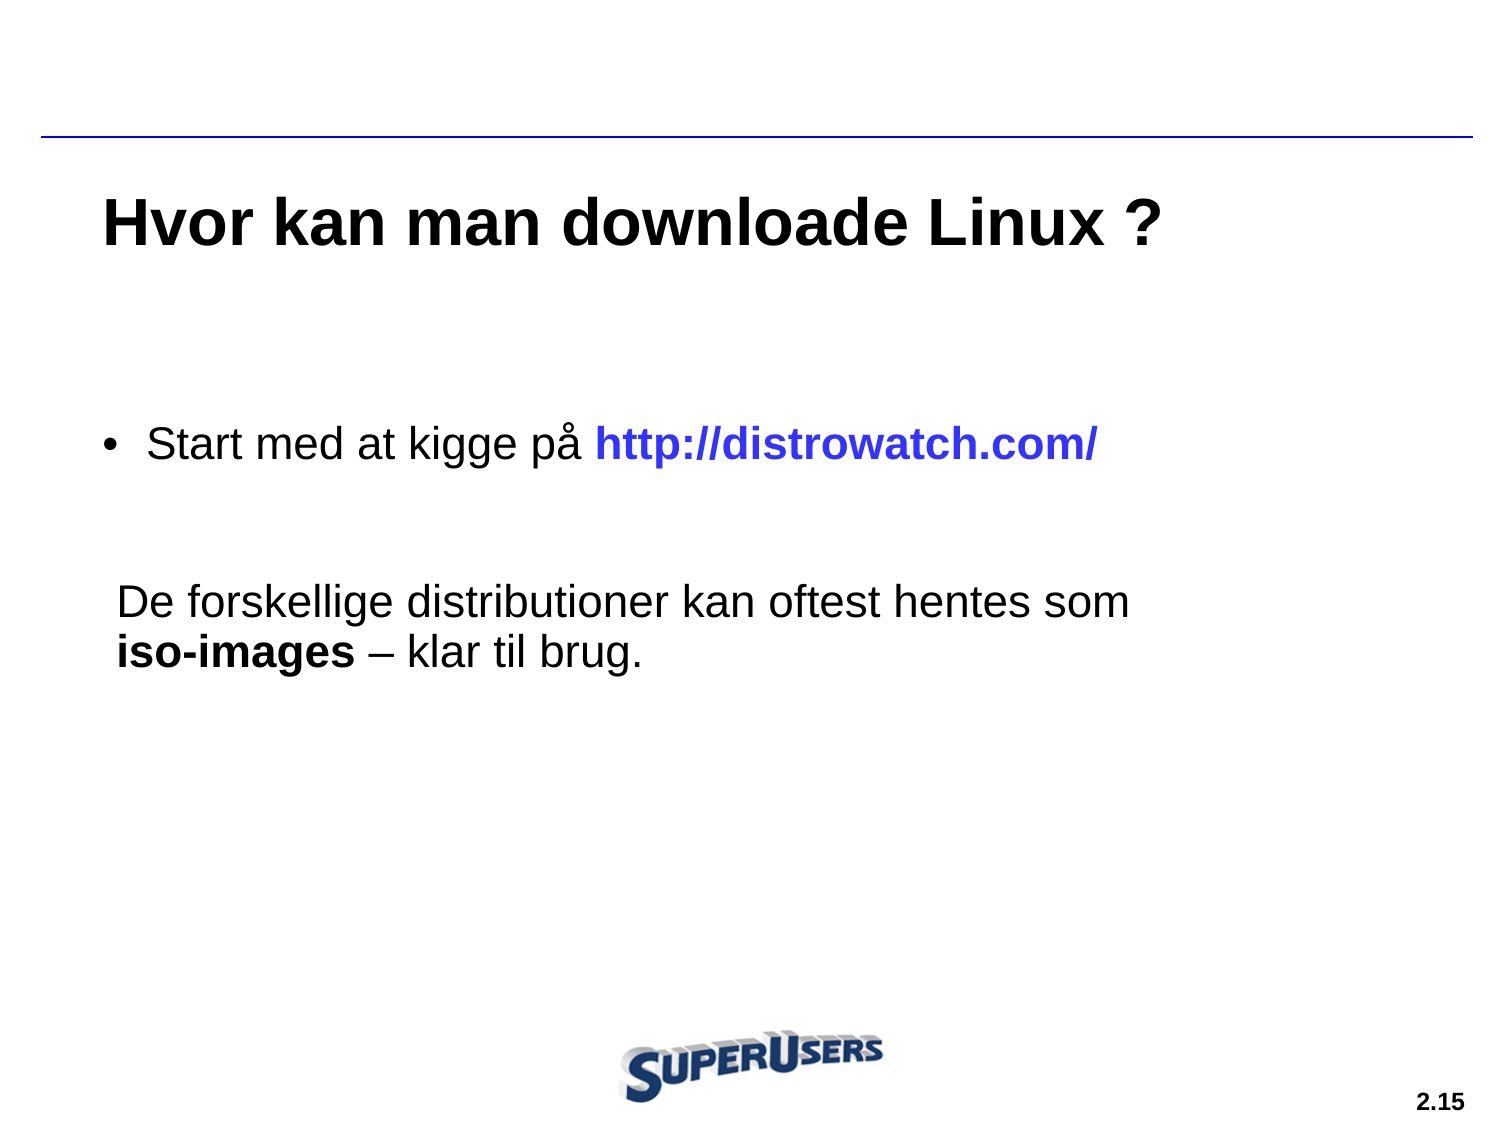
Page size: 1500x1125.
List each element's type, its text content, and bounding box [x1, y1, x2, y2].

picture [592, 1015, 908, 1123]
list Hvor kan man downloade Linux ? Start med at kigge på http://distrowatch.com/ [88, 180, 1398, 972]
text_box De forskellige distributioner kan oftest hentes som iso-images – klar til brug. [116, 578, 1182, 680]
